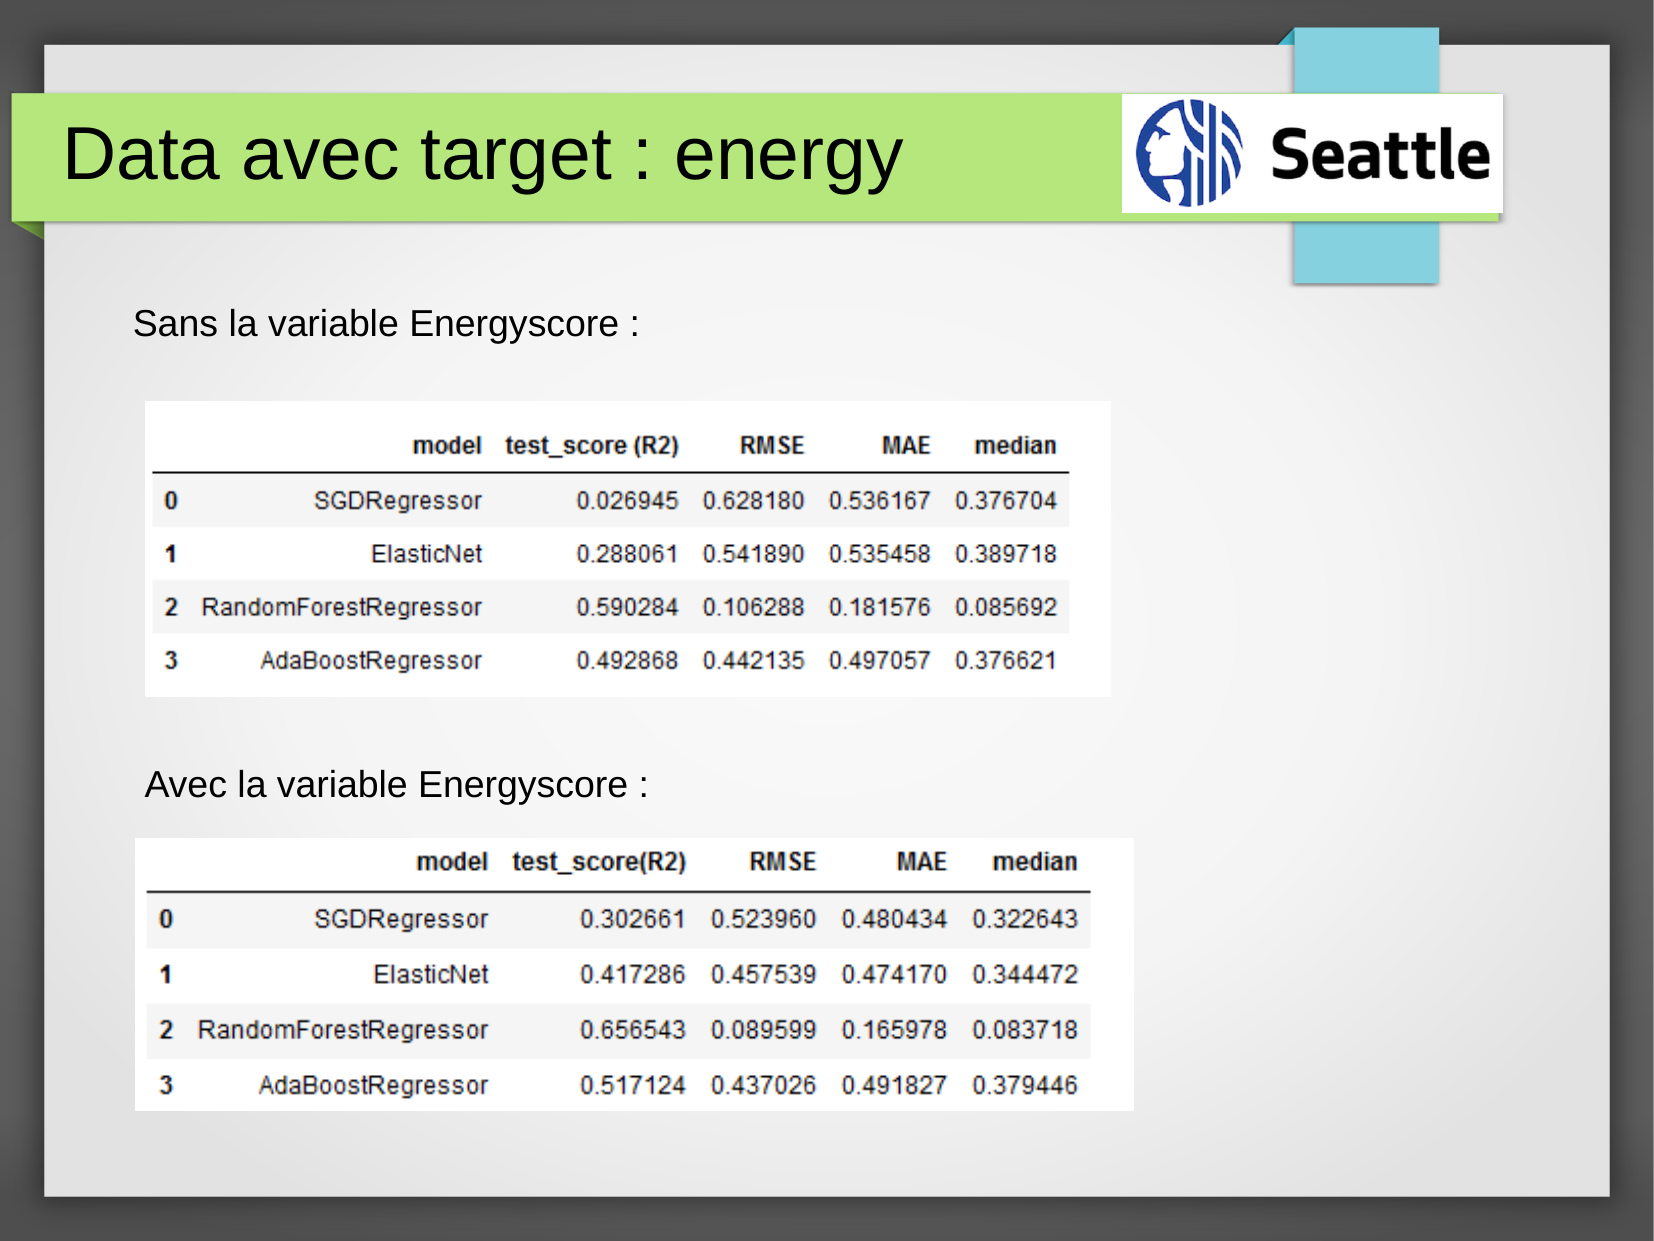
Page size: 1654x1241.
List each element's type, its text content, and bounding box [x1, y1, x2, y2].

text_box Avec la variable Energyscore : [129, 755, 851, 813]
title Data avec target : energy [0, 94, 1122, 213]
picture [0, 0, 1654, 1241]
text_box Sans la variable Energyscore : [118, 295, 1170, 353]
